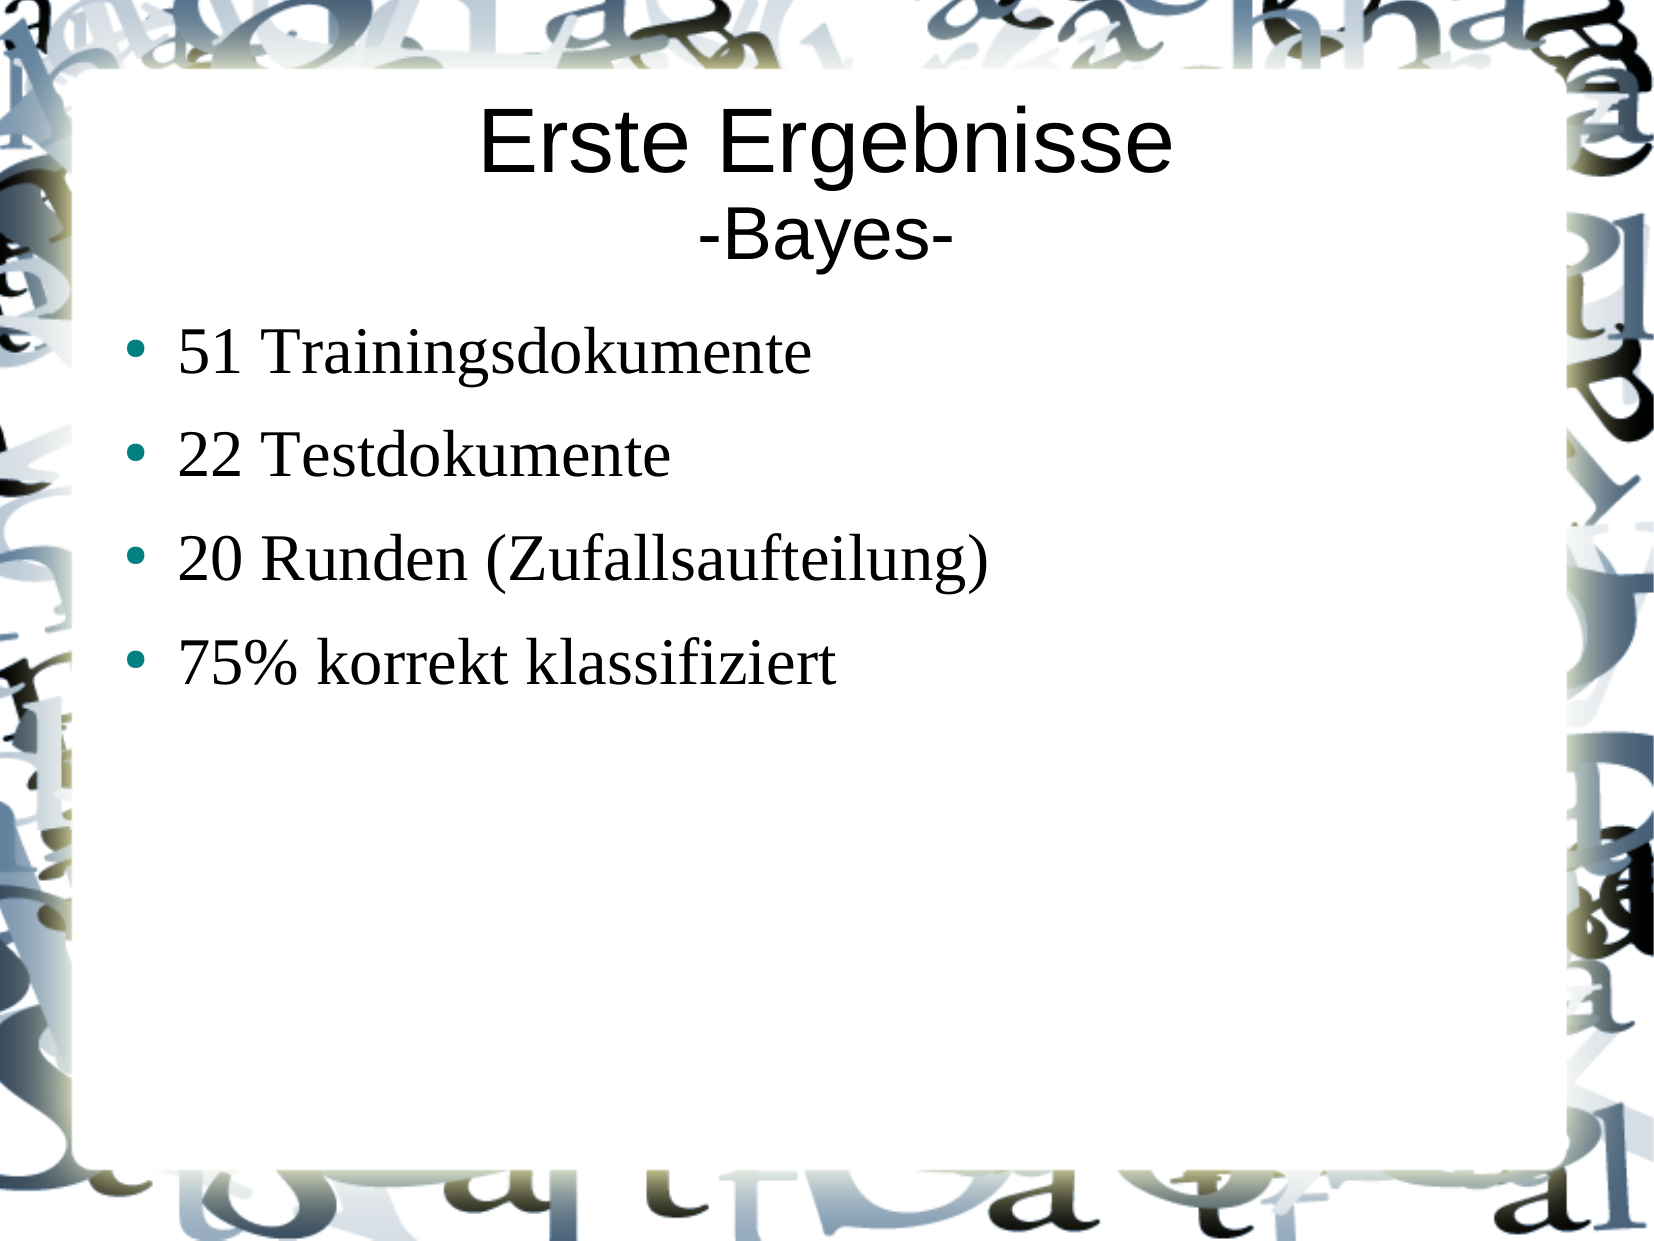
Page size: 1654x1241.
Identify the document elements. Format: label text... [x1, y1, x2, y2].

picture [0, 0, 1654, 1241]
title Erste Ergebnisse -Bayes- [82, 78, 1571, 287]
list 51 Trainingsdokumente 22 Testdokumente 20 Runden (Zufallsaufteilung) 75% korrekt klassifiziert [106, 313, 1530, 1034]
